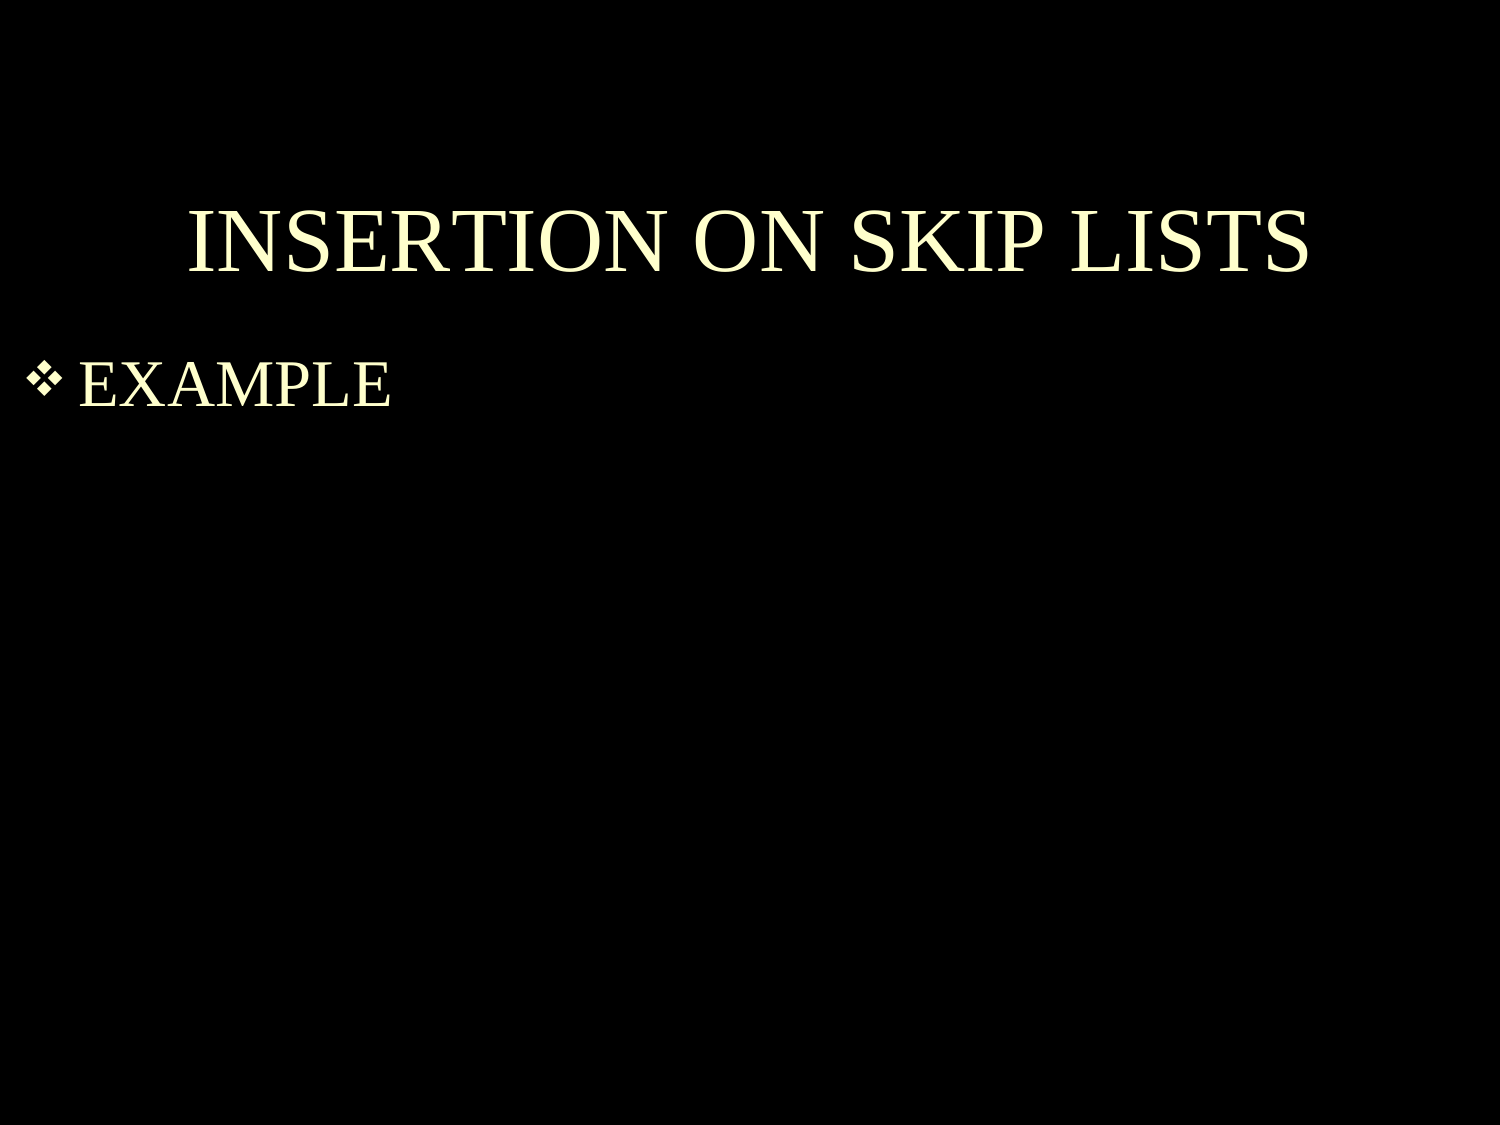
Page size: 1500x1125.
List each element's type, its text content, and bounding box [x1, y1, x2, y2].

list EXAMPLE [22, 347, 1482, 1075]
title INSERTION ON SKIP LISTS [22, 153, 1480, 329]
